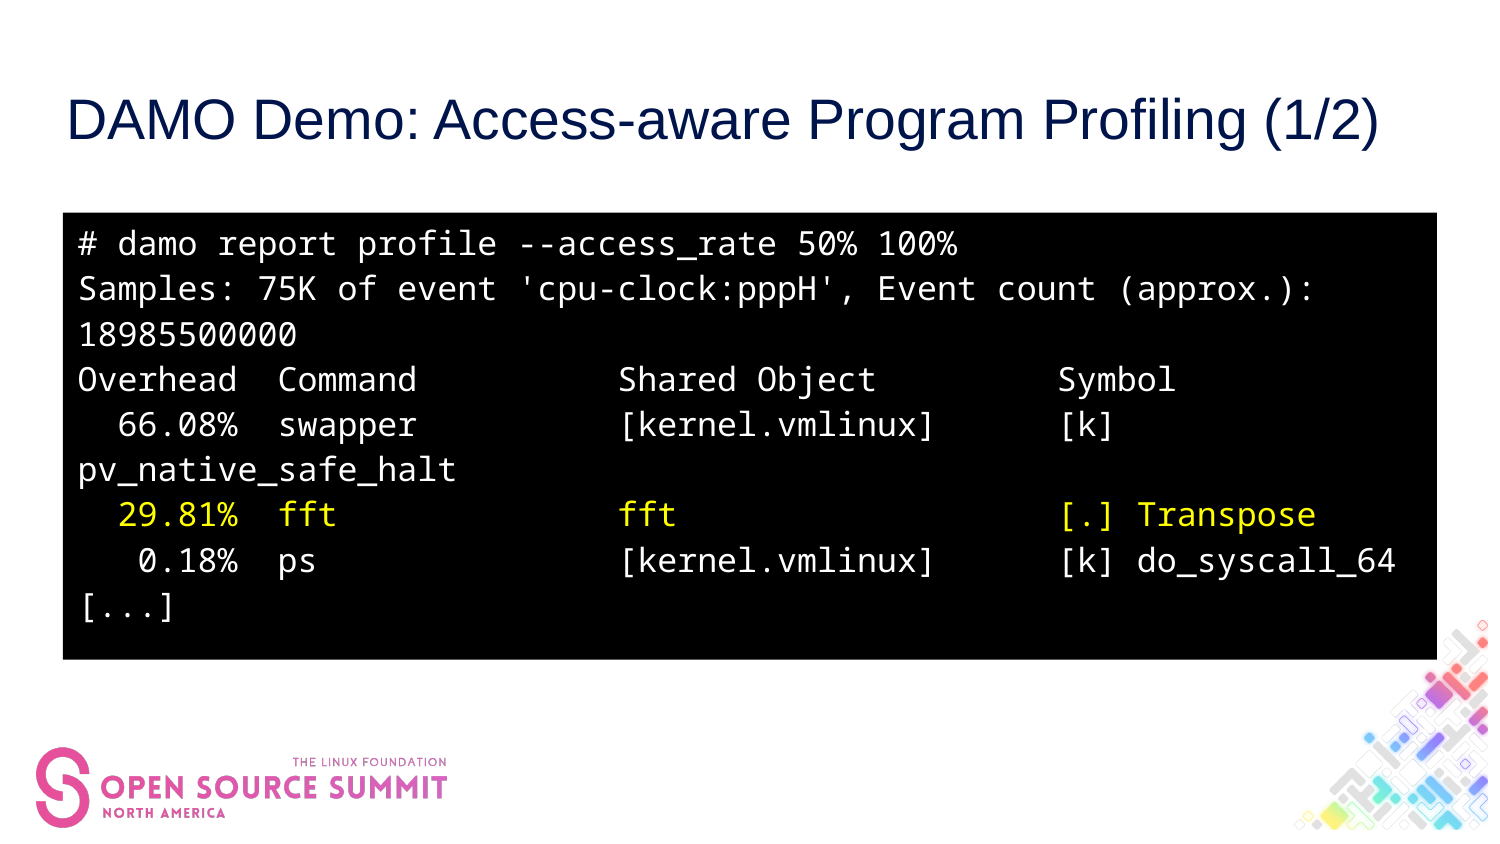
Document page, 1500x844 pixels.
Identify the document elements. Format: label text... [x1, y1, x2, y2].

title DAMO Demo: Access-aware Program Profiling (1/2) [51, 72, 1449, 167]
text_box # damo report profile --access_rate 50% 100% Samples: 75K of event 'cpu-clock:pppH', Event count (approx.): 18985500000 Overhead Command Shared Object Symbol 66.08% swapper [kernel.vmlinux] [k] pv_native_safe_halt 29.81% fft fft [.] Transpose 0.18% ps [kernel.vmlinux] [k] do_syscall_64 [...] [62, 212, 1437, 660]
picture [36, 747, 447, 828]
picture [1294, 620, 1488, 830]
